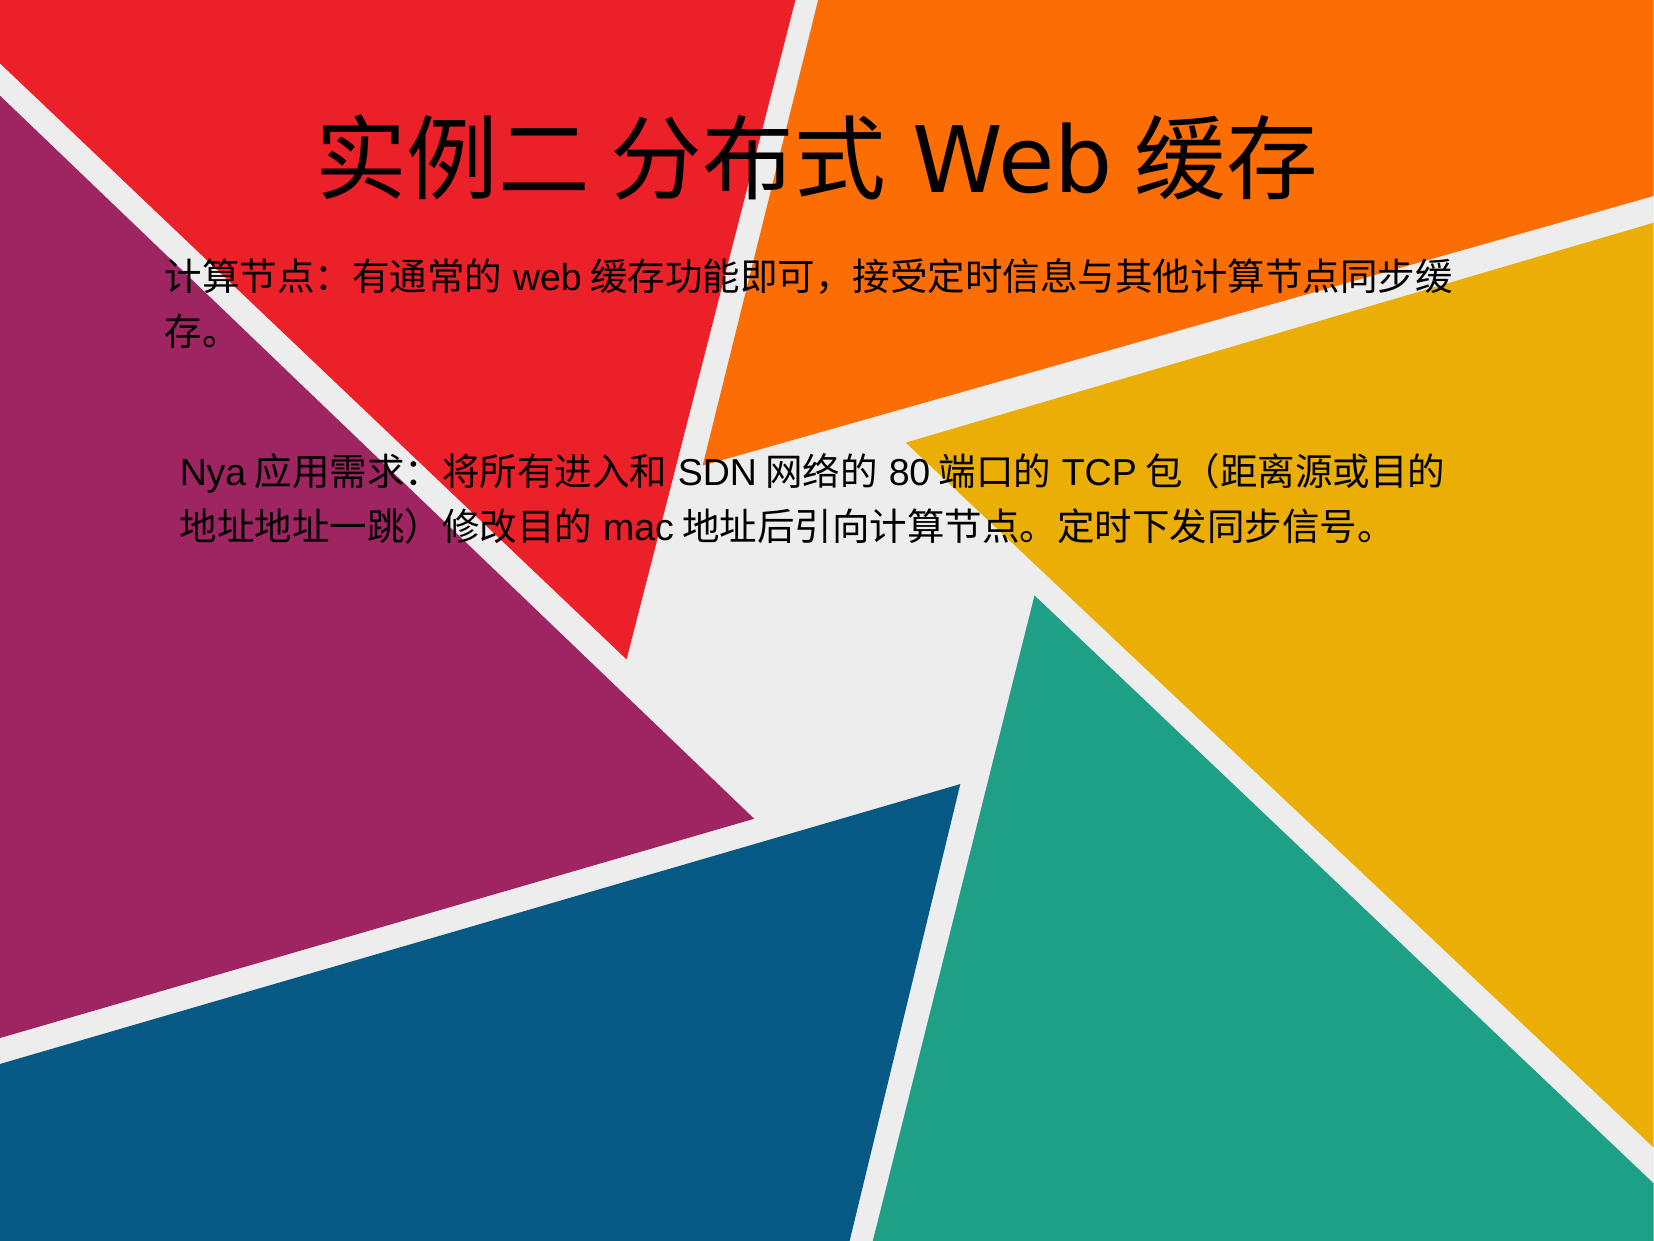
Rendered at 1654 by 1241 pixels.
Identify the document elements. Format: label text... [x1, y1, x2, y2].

text_box 计算节点：有通常的web缓存功能即可，接受定时信息与其他计算节点同步缓存。 [150, 240, 1516, 350]
text_box Nya应用需求：将所有进入和SDN网络的80端口的TCP包（距离源或目的地址地址一跳）修改目的mac地址后引向计算节点。定时下发同步信号。 [165, 435, 1486, 545]
title 实例二 分布式Web缓存 [82, 49, 1571, 257]
